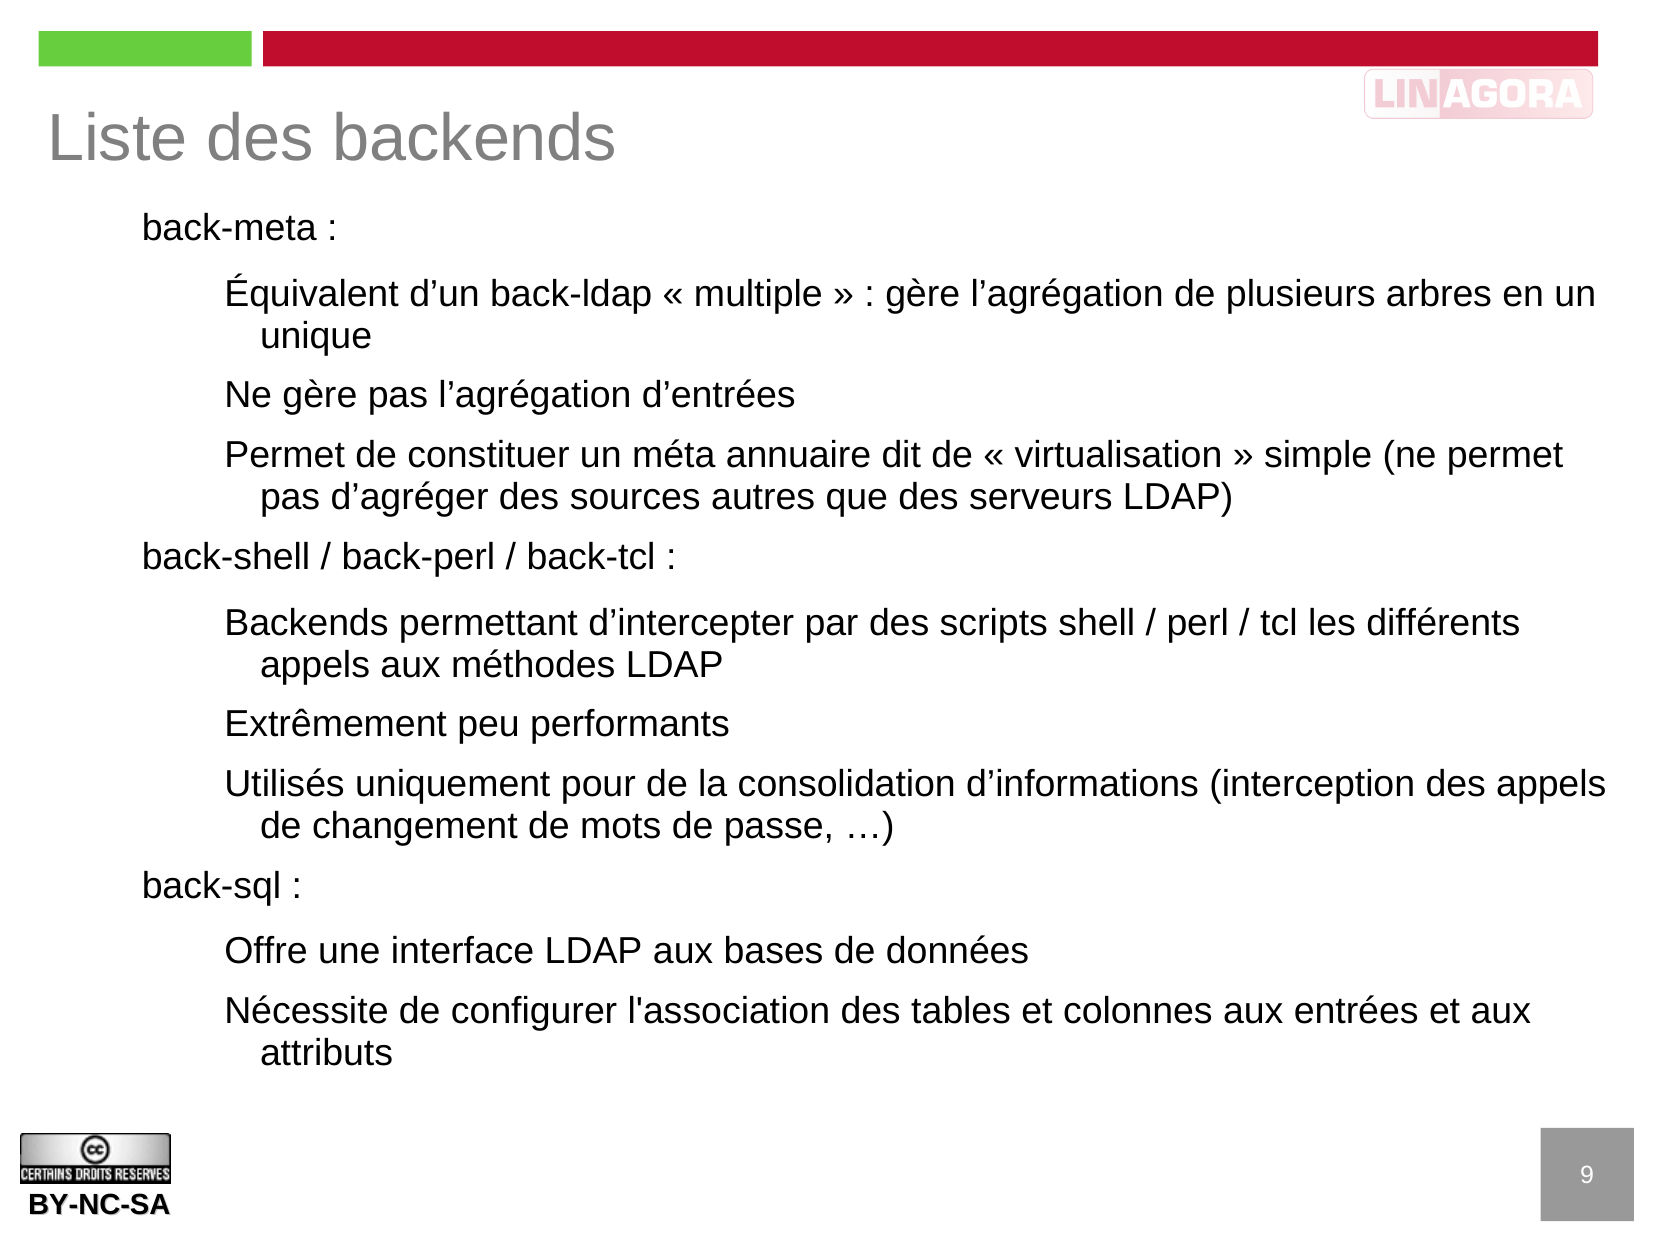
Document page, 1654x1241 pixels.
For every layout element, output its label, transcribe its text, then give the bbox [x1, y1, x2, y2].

title Liste des backends [47, 97, 1447, 178]
list back-meta : Équivalent d’un back-ldap « multiple » : gère l’agrégation de plusieurs arbres en un unique Ne gère pas l’agrégation d’entrées Permet de constituer un méta annuaire dit de « virtualisation » simple (ne permet pas d’agréger des sources autres que des serveurs LDAP) back-shell / back-perl / back-tcl : Backends permettant d’intercepter par des scripts shell / perl / tcl les différents appels aux méthodes LDAP Extrêmement peu performants Utilisés uniquement pour de la consolidation d’informations (interception des appels de changement de mots de passe, …) back-sql : Offre une interface LDAP aux bases de données Nécessite de configurer l'association des tables et colonnes aux entrées et aux attributs [47, 206, 1625, 1093]
picture [20, 1133, 171, 1184]
